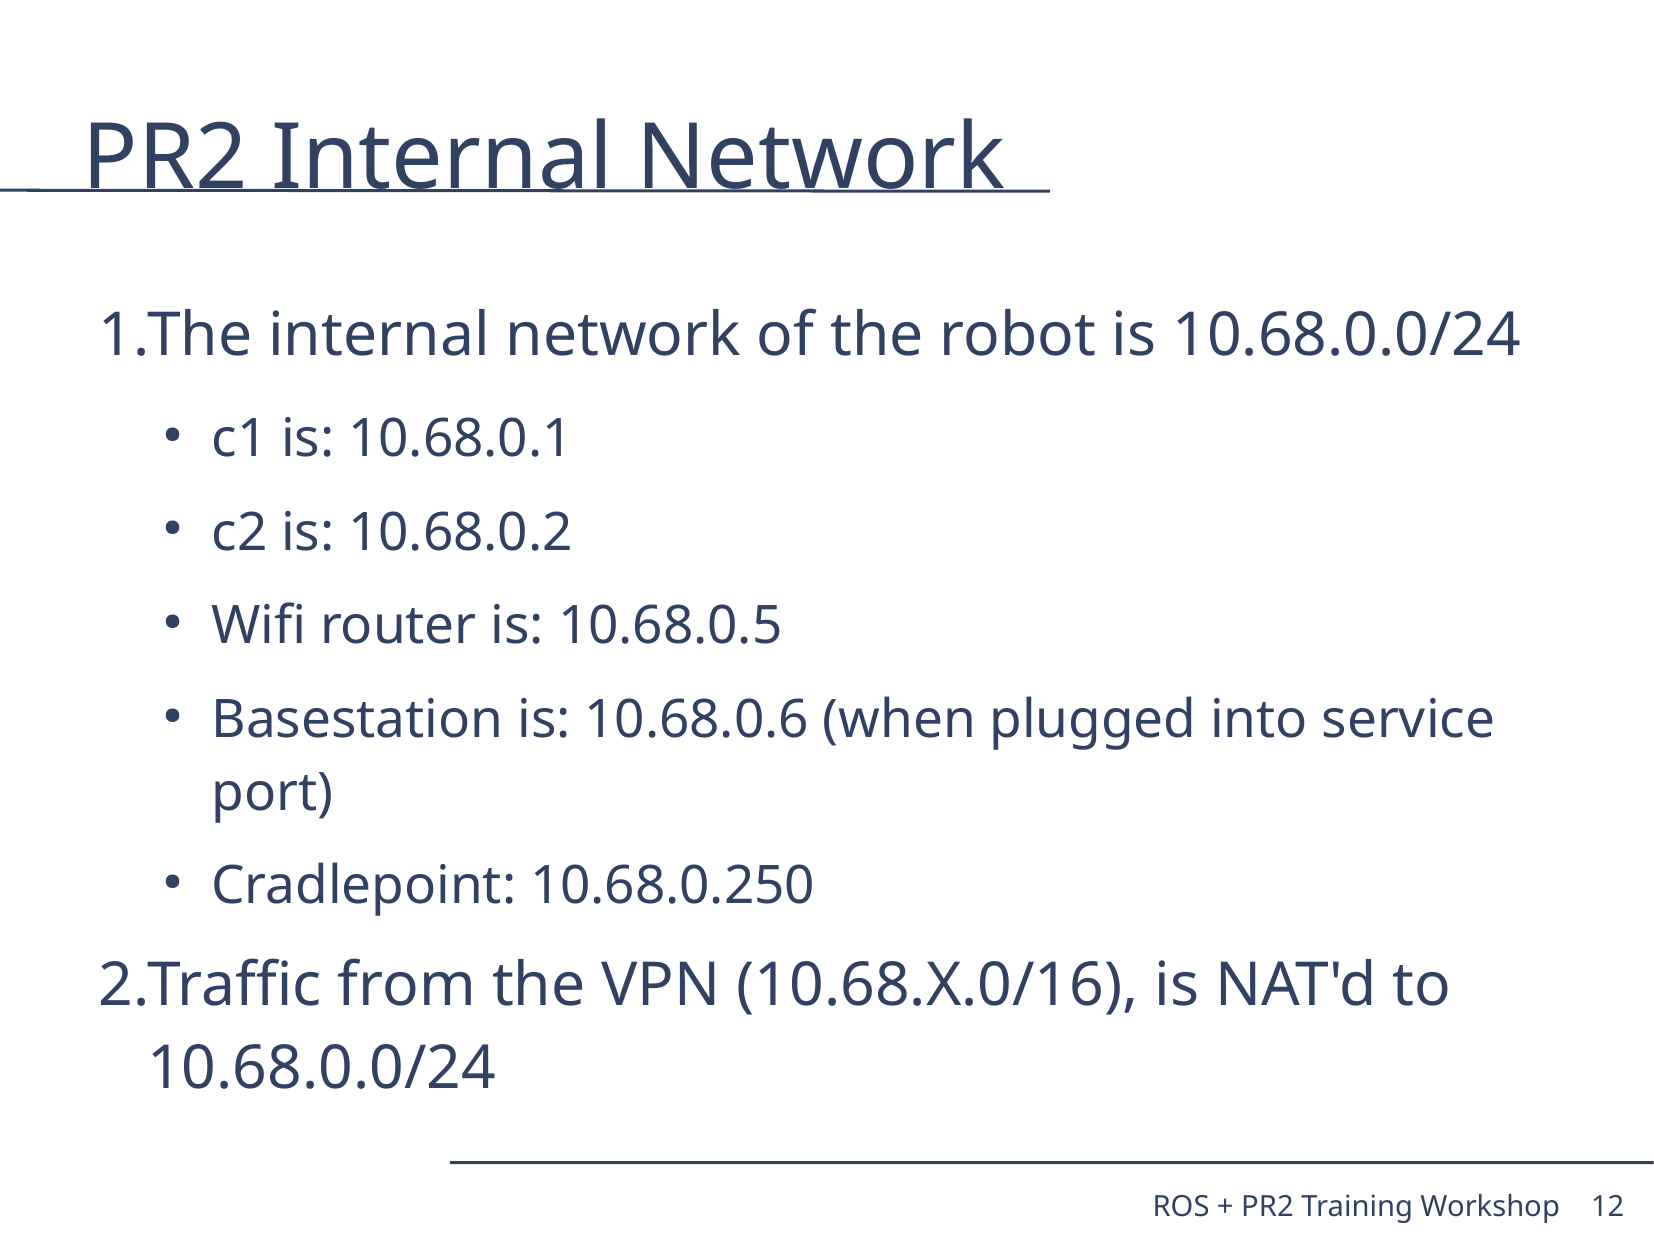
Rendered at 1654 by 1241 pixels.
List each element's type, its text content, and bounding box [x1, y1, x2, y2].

title PR2 Internal Network [82, 56, 1571, 250]
list The internal network of the robot is 10.68.0.0/24 c1 is: 10.68.0.1 c2 is: 10.68.0.2 Wifi router is: 10.68.0.5 Basestation is: 10.68.0.6 (when plugged into service port) Cradlepoint: 10.68.0.250 Traffic from the VPN (10.68.X.0/16), is NAT'd to 10.68.0.0/24 [82, 290, 1571, 1109]
